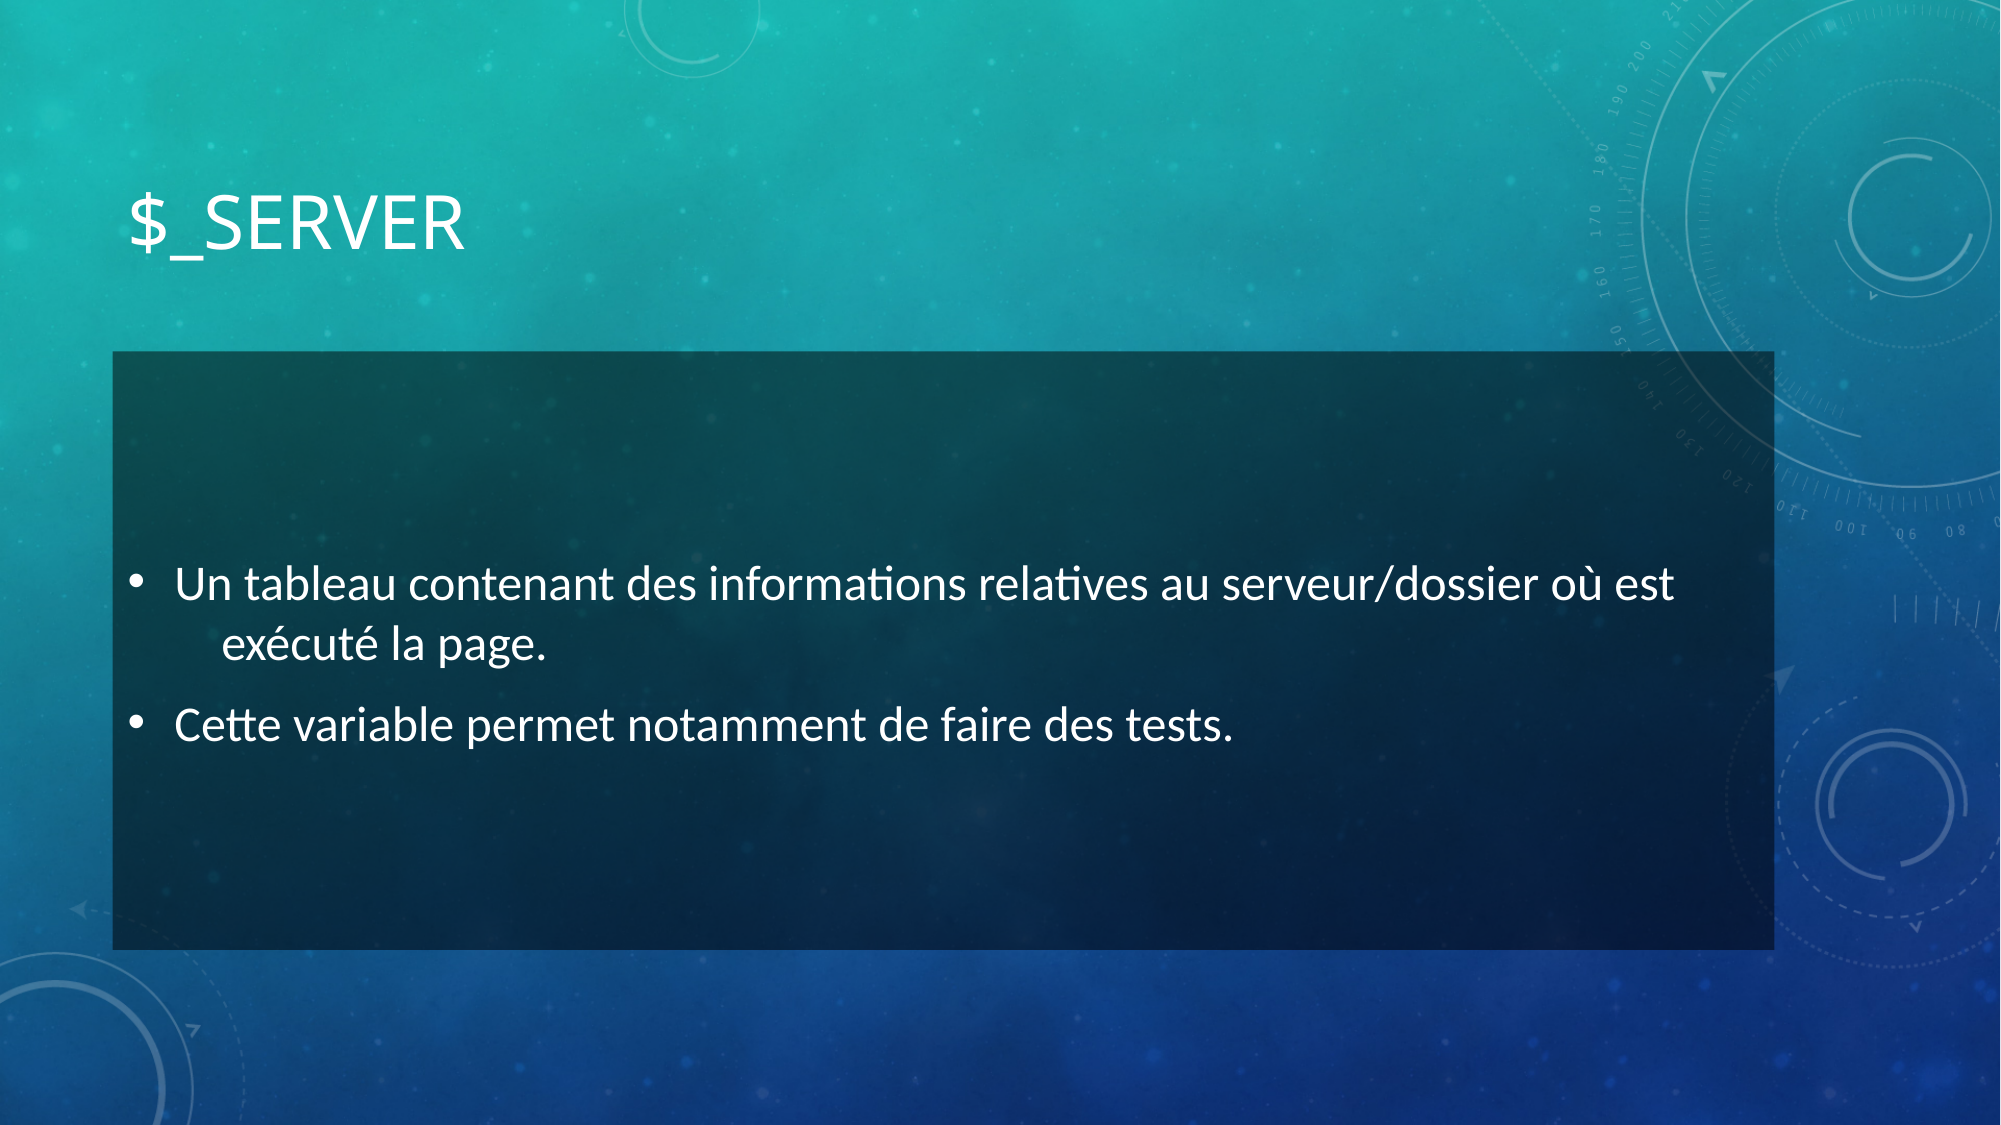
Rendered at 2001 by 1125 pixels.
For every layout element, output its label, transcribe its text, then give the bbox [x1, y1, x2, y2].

list Un tableau contenant des informations relatives au serveur/dossier où est exécuté la page. Cette variable permet notamment de faire des tests. [112, 351, 1775, 950]
title $_Server [112, 99, 1775, 339]
